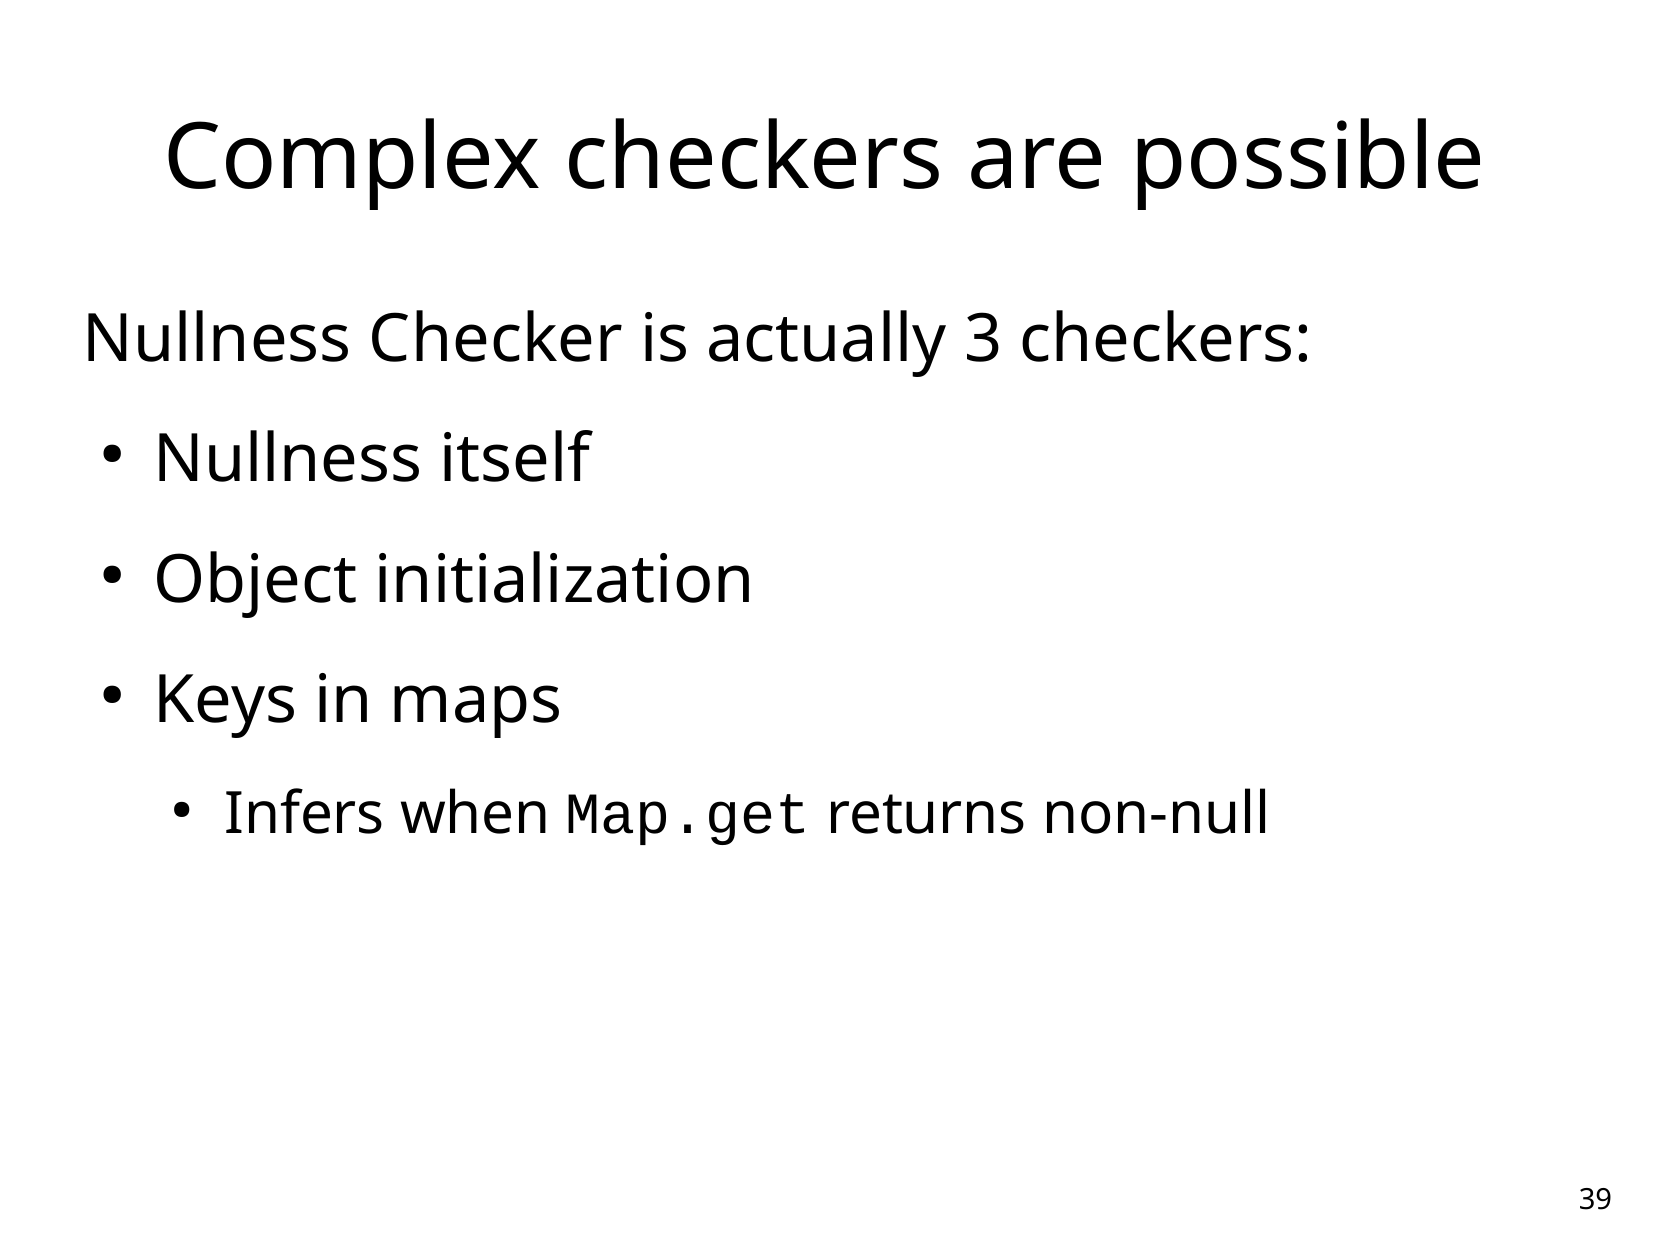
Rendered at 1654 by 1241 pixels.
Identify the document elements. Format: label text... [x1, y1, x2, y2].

list Nullness Checker is actually 3 checkers: Nullness itself Object initialization Keys in maps Infers when Map.get returns non-null [82, 290, 1571, 1094]
title Complex checkers are possible [37, 56, 1613, 250]
